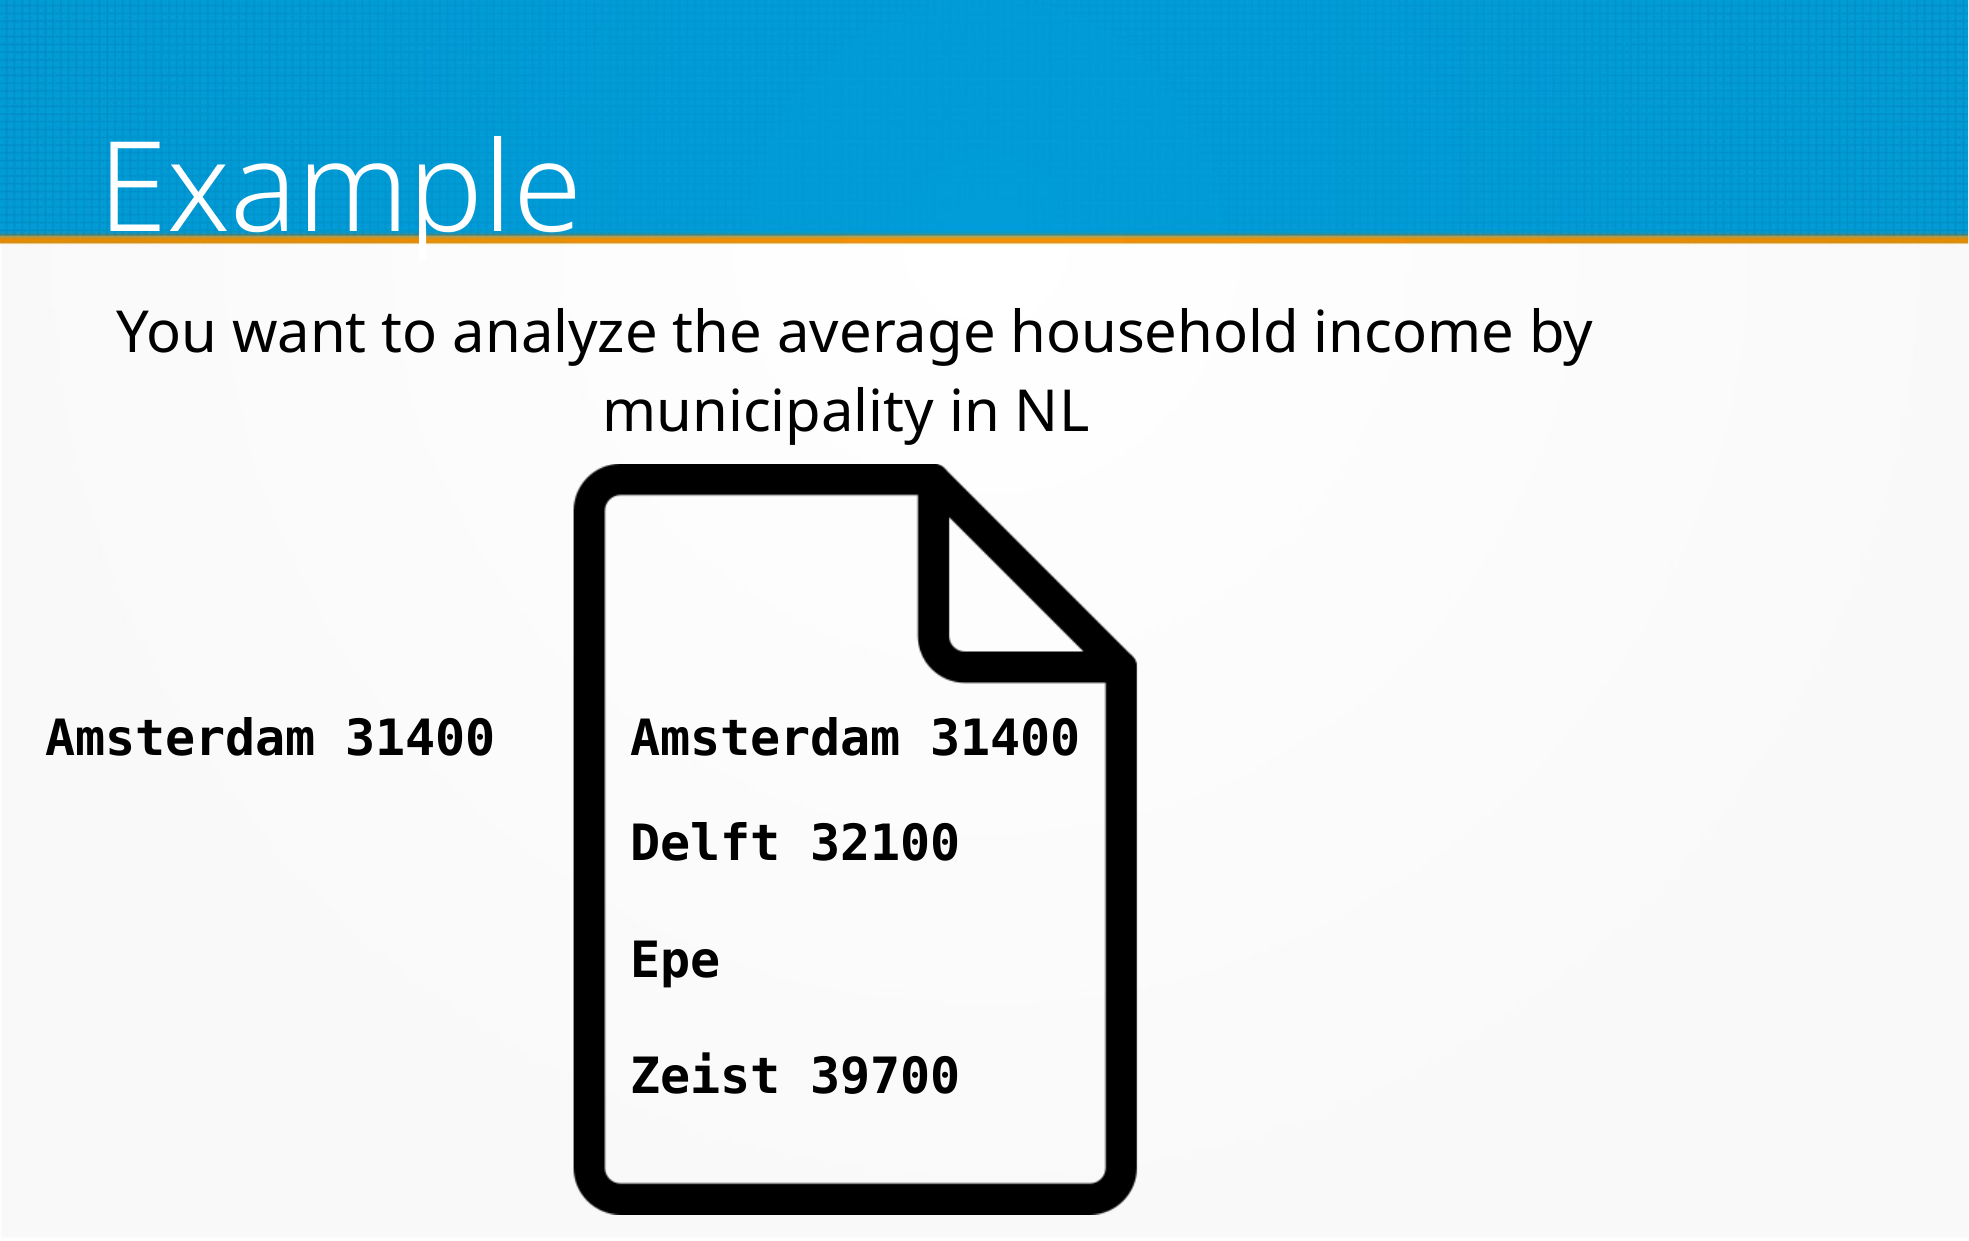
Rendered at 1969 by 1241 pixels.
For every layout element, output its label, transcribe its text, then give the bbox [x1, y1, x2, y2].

text_box Epe [630, 930, 1096, 1047]
text_box Amsterdam 31400 [45, 708, 480, 826]
text_box Amsterdam 31400 [630, 709, 1096, 814]
list You want to analyze the average household income by municipality in NL [98, 290, 1870, 451]
title Example [98, 49, 1870, 257]
text_box Zeist 39700 [630, 1047, 1096, 1106]
picture [0, 233, 1969, 1241]
text_box Delft 32100 [630, 814, 1096, 930]
